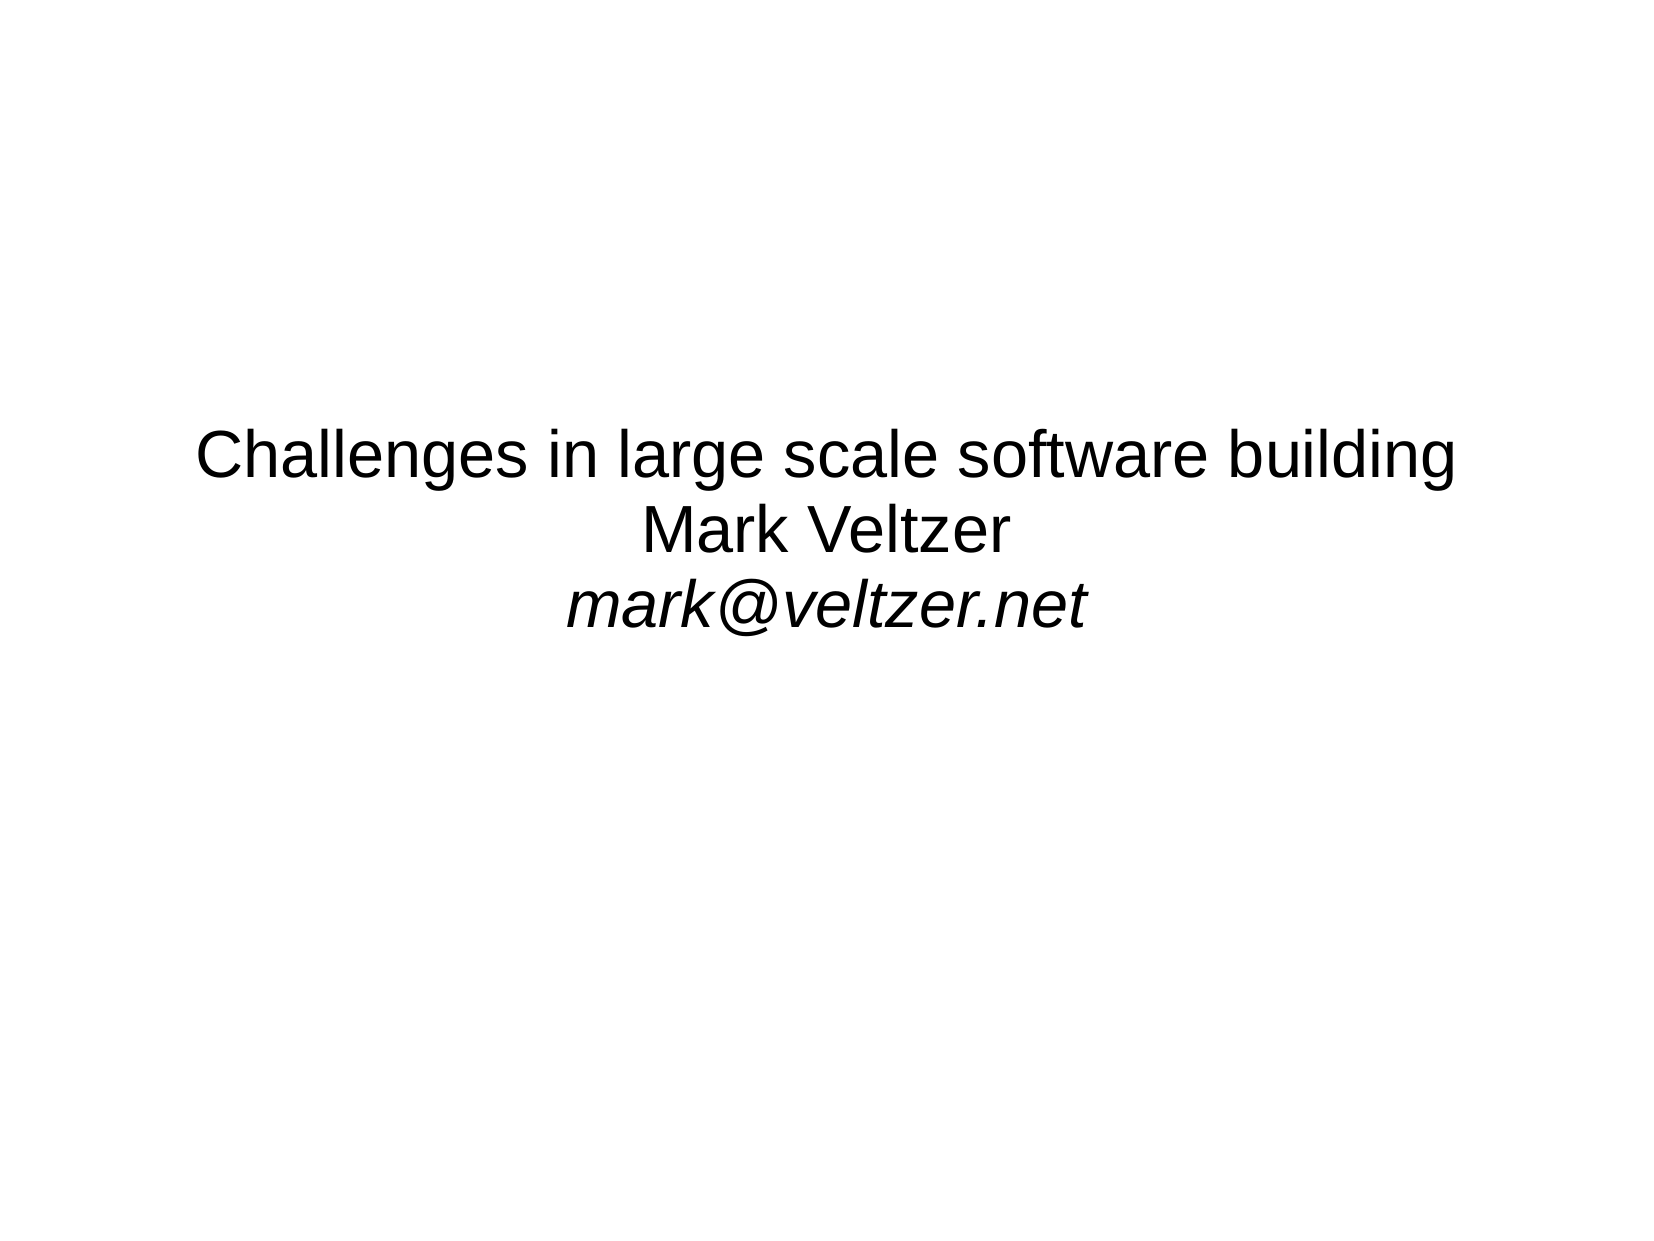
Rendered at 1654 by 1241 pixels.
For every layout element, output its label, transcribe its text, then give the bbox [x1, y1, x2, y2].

subtitle Challenges in large scale software building Mark Veltzer mark@veltzer.net [82, 49, 1571, 1010]
